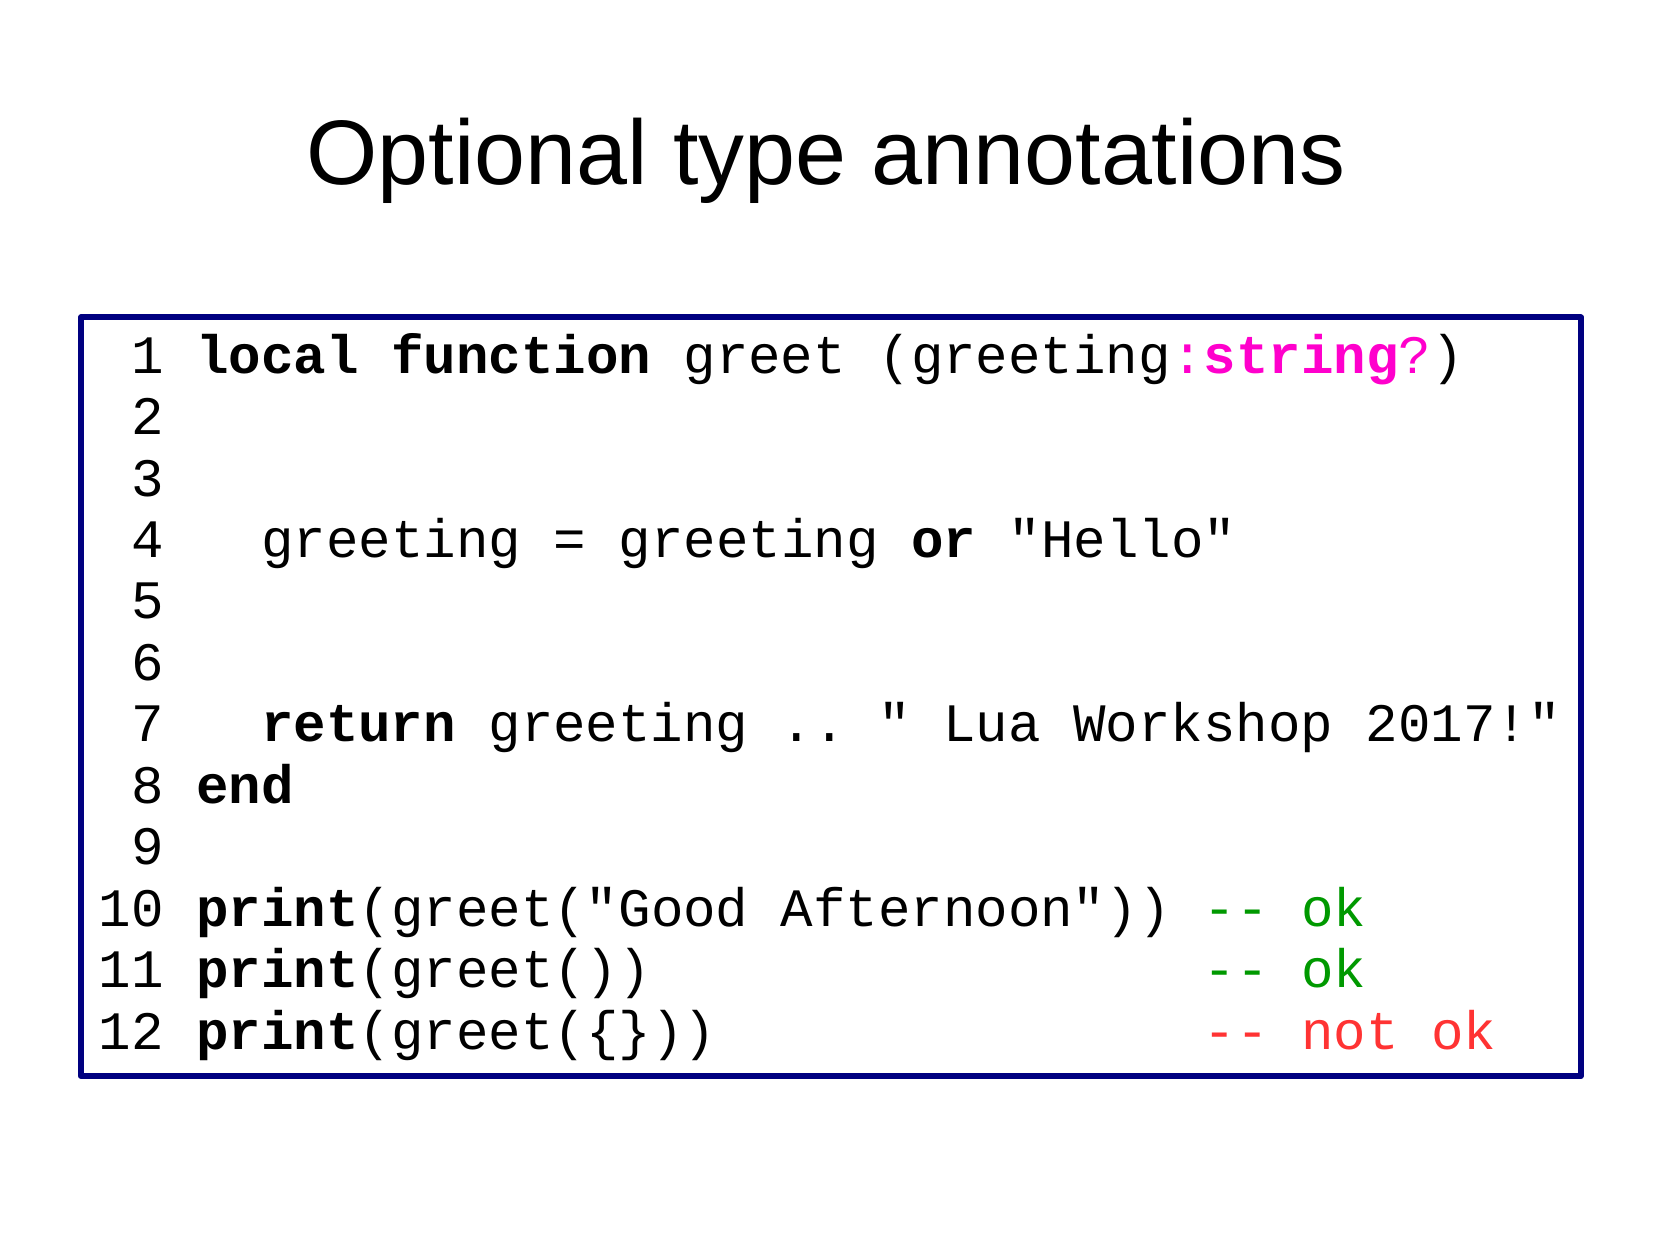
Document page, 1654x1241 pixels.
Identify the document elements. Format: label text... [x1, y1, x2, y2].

text_box 1 local function greet (greeting:string?) 2 3 4 greeting = greeting or "Hello" 5 6 7 return greeting .. " Lua Workshop 2017!" 8 end 9 10 print(greet("Good Afternoon")) -- ok 11 print(greet()) -- ok 12 print(greet({})) -- not ok [80, 317, 1581, 987]
title Optional type annotations [82, 49, 1571, 257]
